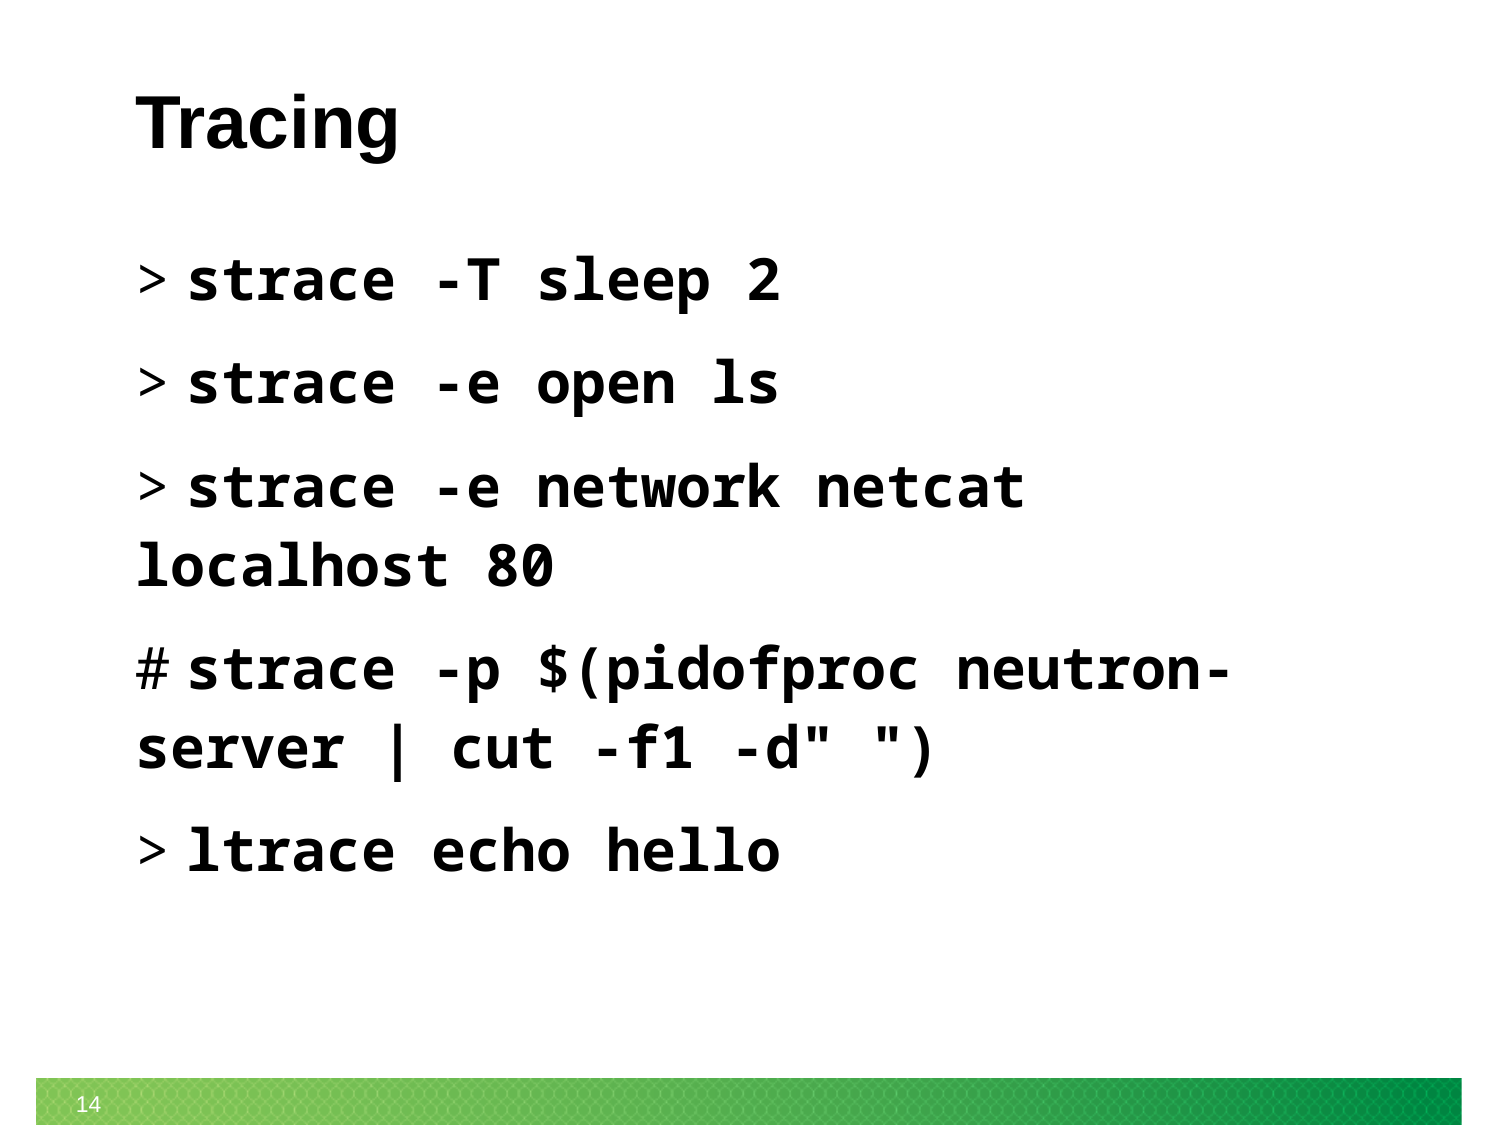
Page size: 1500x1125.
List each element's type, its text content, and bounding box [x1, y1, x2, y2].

title Tracing [135, 41, 1372, 204]
list > strace -T sleep 2 > strace -e open ls > strace -e network netcat localhost 80 # strace -p $(pidofproc neutron-server | cut -f1 -d" ") > ltrace echo hello [135, 238, 1372, 892]
picture [36, 1078, 1462, 1125]
